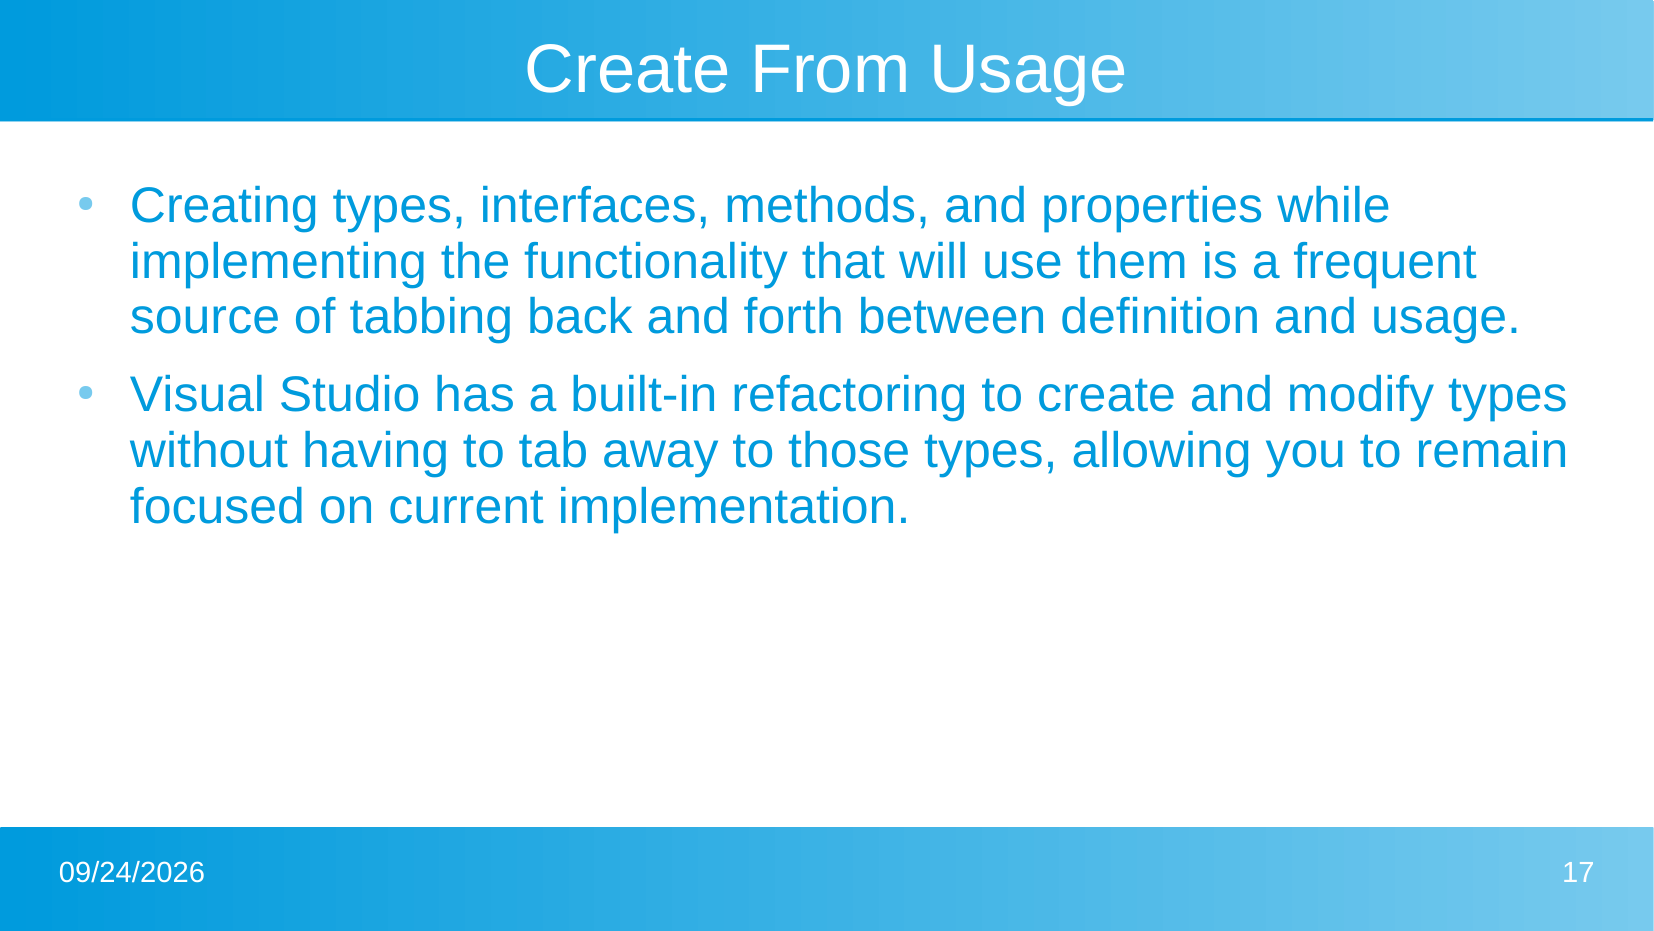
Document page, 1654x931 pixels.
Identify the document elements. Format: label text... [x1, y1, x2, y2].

list Creating types, interfaces, methods, and properties while implementing the functionality that will use them is a frequent source of tabbing back and forth between definition and usage. Visual Studio has a built-in refactoring to create and modify types without having to tab away to those types, allowing you to remain focused on current implementation. [59, 177, 1595, 768]
title Create From Usage [59, 29, 1595, 108]
